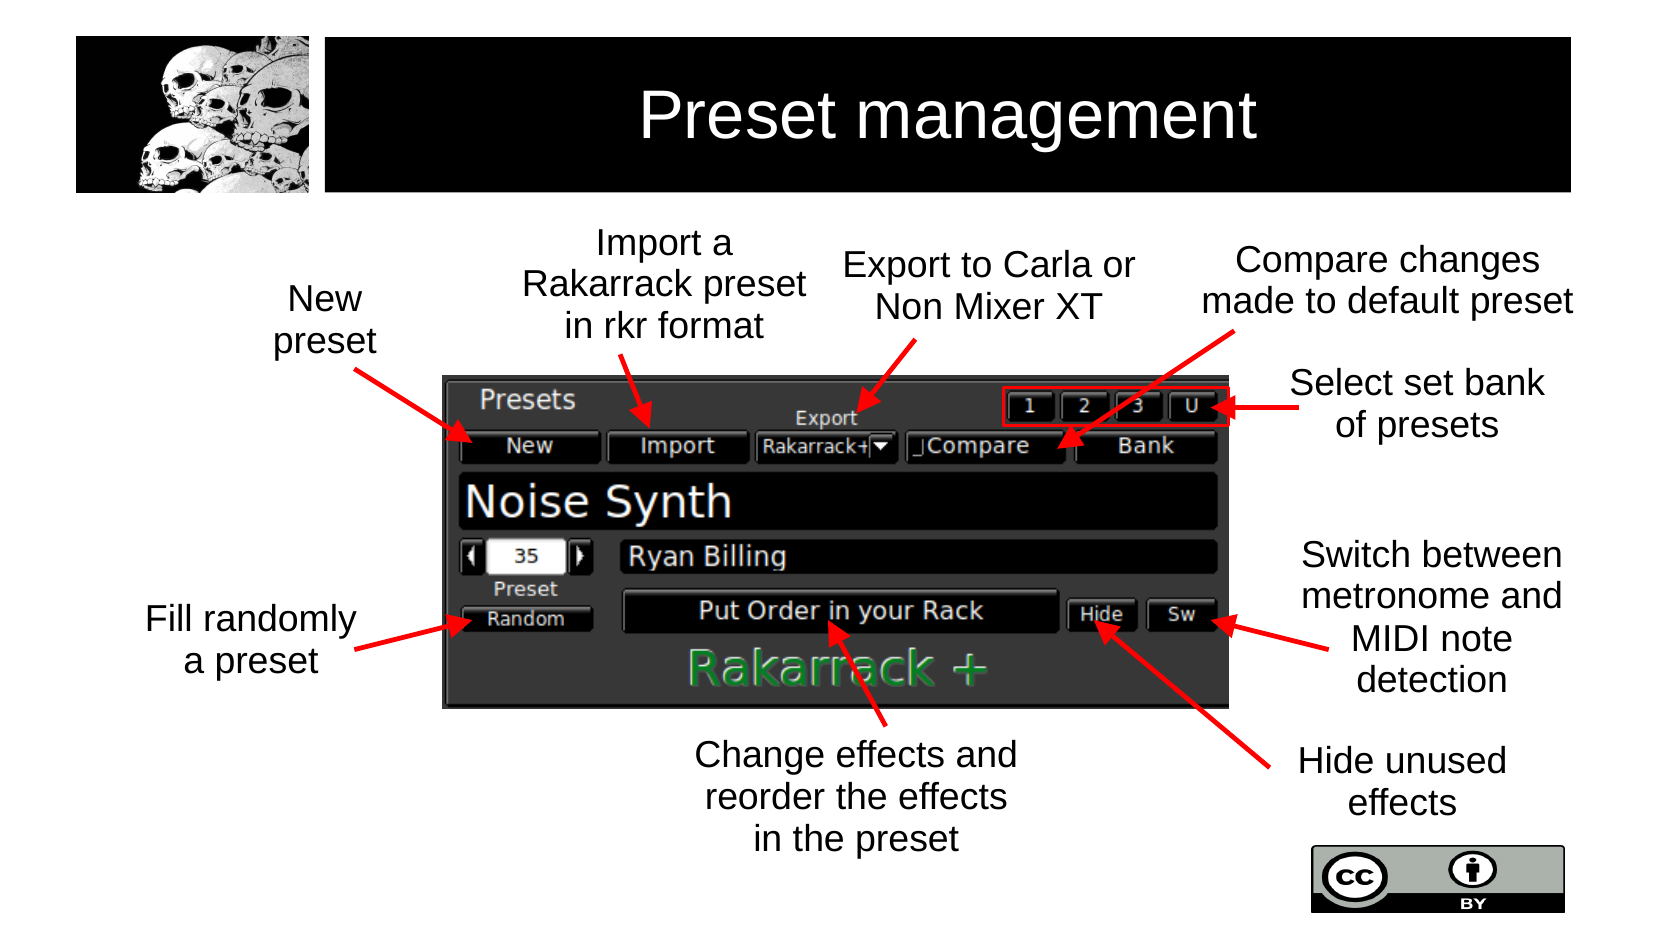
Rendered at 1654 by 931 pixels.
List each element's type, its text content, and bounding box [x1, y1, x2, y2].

picture [1074, 427, 1084, 432]
text_box New preset [236, 269, 414, 369]
picture [1158, 375, 1229, 386]
text_box Fill randomly a preset [118, 590, 384, 709]
picture [76, 36, 309, 193]
text_box Import a Rakarrack preset in rkr format [501, 213, 827, 355]
text_box Switch between metronome and MIDI note detection [1269, 525, 1595, 709]
text_box Select set bank of presets [1269, 354, 1565, 454]
picture [442, 375, 1229, 709]
picture [1005, 389, 1141, 424]
text_box Export to Carla or Non Mixer XT [826, 236, 1152, 355]
title Preset management [324, 37, 1571, 193]
text_box Compare changes made to default preset [1181, 230, 1595, 355]
text_box Change effects and reorder the effects in the preset [679, 726, 1034, 875]
picture [1311, 845, 1565, 913]
text_box Hide unused effects [1269, 732, 1536, 832]
picture [1101, 389, 1227, 424]
